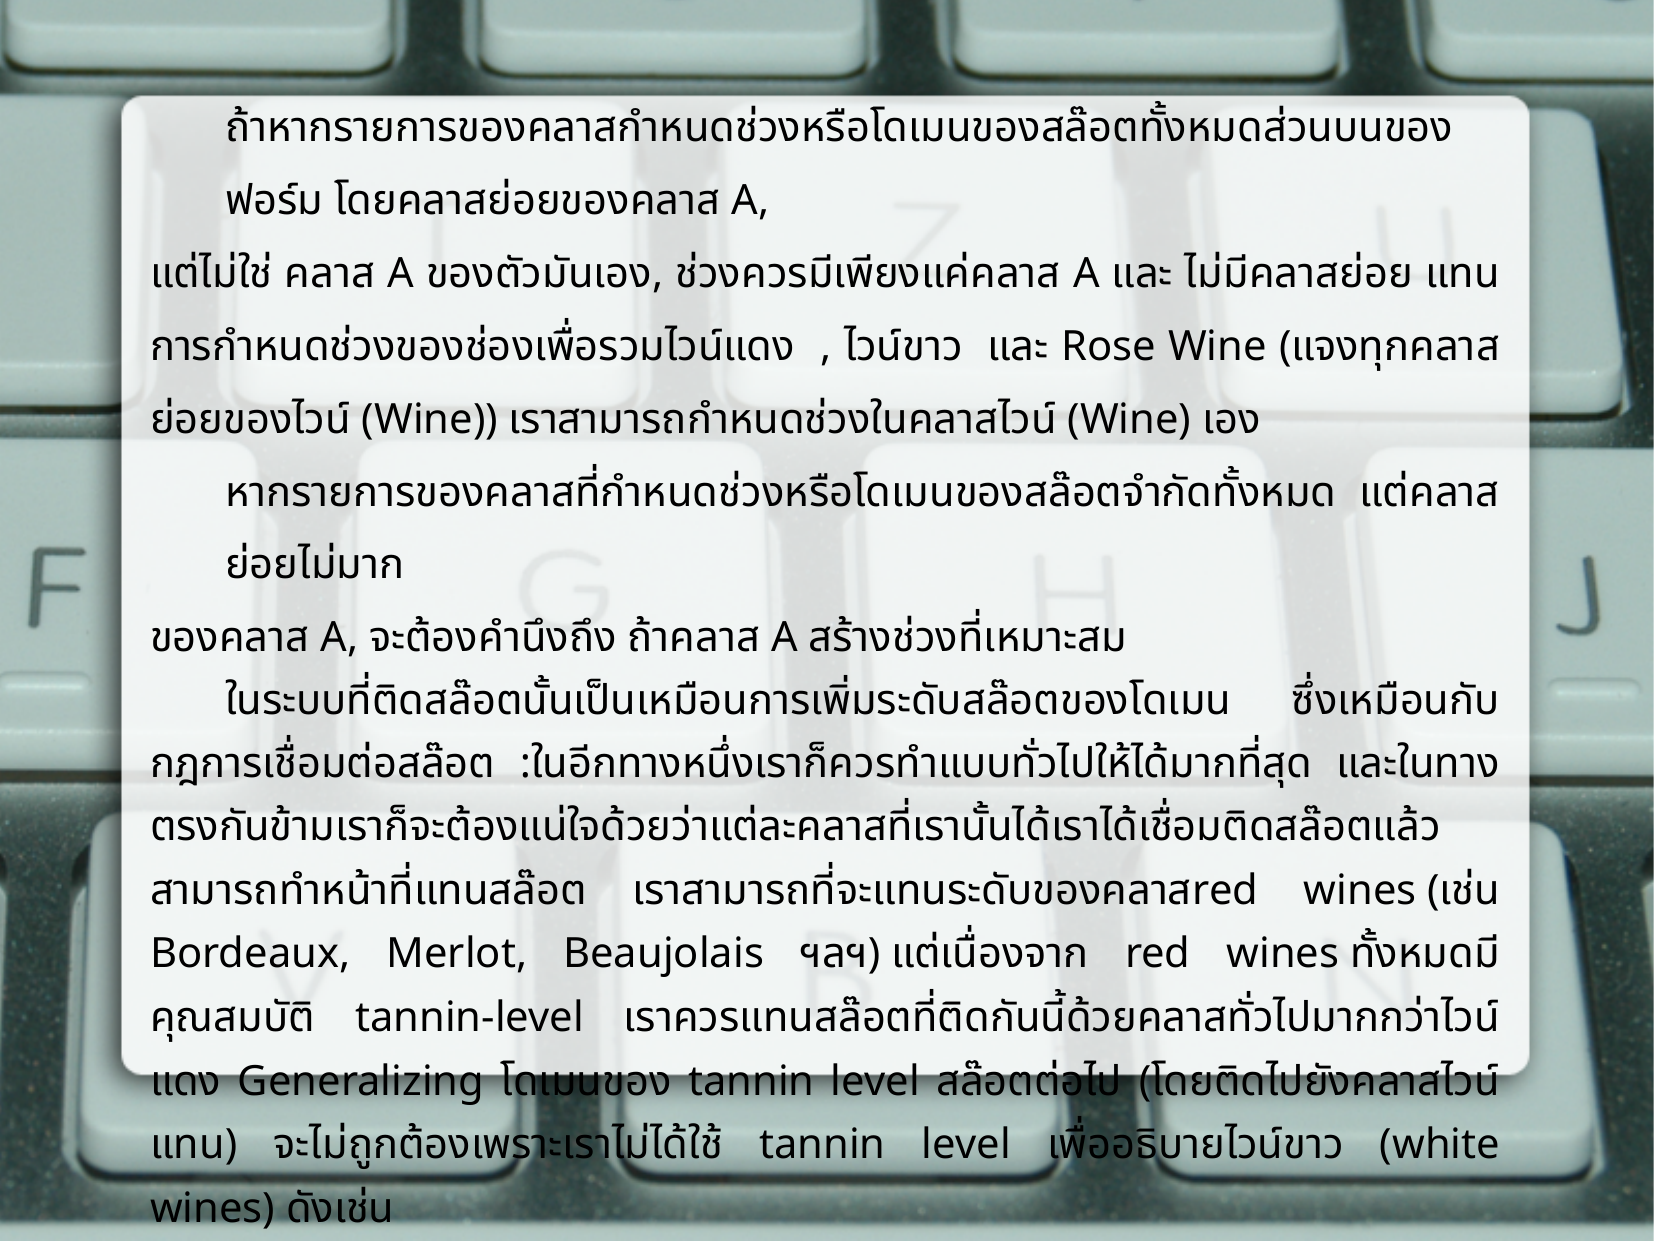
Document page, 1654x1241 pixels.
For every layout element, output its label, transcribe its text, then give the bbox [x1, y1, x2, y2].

subtitle ถ้าหากรายการของคลาสกำหนดช่วงหรือโดเมนของสล๊อตทั้งหมดส่วนบนของฟอร์ม โดยคลาสย่อยของคลาส A, แต่ไม่ใช่ คลาส A ของตัวมันเอง, ช่วงควรมีเพียงแค่คลาส A และ ไม่มีคลาสย่อย แทนการกำหนดช่วงของช่องเพื่อรวมไวน์แดง , ไวน์ขาว และ Rose Wine (แจงทุกคลาสย่อยของไวน์ (Wine)) เราสามารถกำหนดช่วงในคลาสไวน์ (Wine) เอง หากรายการของคลาสที่กำหนดช่วงหรือโดเมนของสล๊อตจำกัดทั้งหมด แต่คลาสย่อยไม่มาก ของคลาส A, จะต้องคำนึงถึง ถ้าคลาส A สร้างช่วงที่เหมาะสม ในระบบที่ติดสล๊อตนั้นเป็นเหมือนการเพิ่มระดับสล๊อตของโดเมน ซึ่งเหมือนกับกฎการเชื่อมต่อสล๊อต :ในอีกทางหนึ่งเราก็ควรทำแบบทั่วไปให้ได้มากที่สุด และในทางตรงกันข้ามเราก็จะต้องแน่ใจด้วยว่าแต่ละคลาสที่เรานั้นได้เราได้เชื่อมติดสล๊อตแล้วสามารถทำหน้าที่แทนสล๊อต เราสามารถที่จะแทนระดับของคลาสred wines (เช่น Bordeaux, Merlot, Beaujolais ฯลฯ) แต่เนื่องจาก red wines ทั้งหมดมีคุณสมบัติ tannin-level เราควรแทนสล๊อตที่ติดกันนี้ด้วยคลาสทั่วไปมากกว่าไวน์แดง Generalizing โดเมนของ tannin level สล๊อตต่อไป (โดยติดไปยังคลาสไวน์แทน) จะไม่ถูกต้องเพราะเราไม่ได้ใช้ tannin level เพื่ออธิบายไวน์ขาว (white wines) ดังเช่น [150, 327, 1501, 1067]
picture [0, 0, 1654, 1241]
